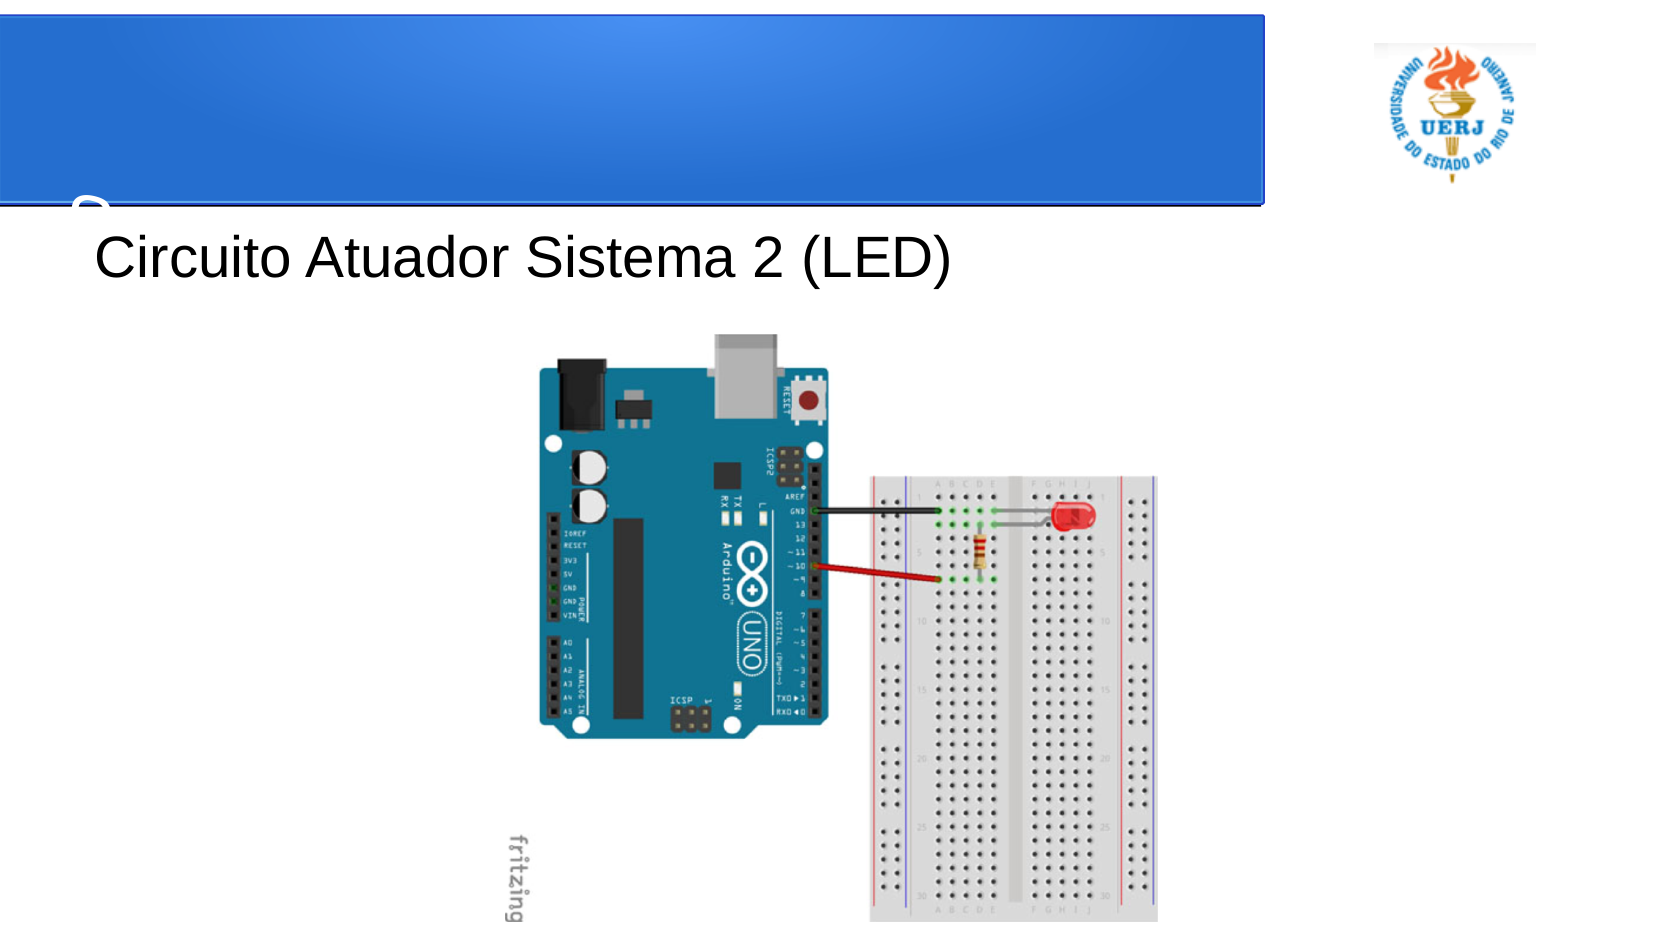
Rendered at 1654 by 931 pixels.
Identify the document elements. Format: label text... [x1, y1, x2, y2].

title Software Embarcado [47, 141, 440, 303]
picture [504, 333, 1158, 922]
picture [1374, 43, 1536, 190]
subtitle Circuito Atuador Sistema 2 (LED) [94, 224, 1548, 804]
